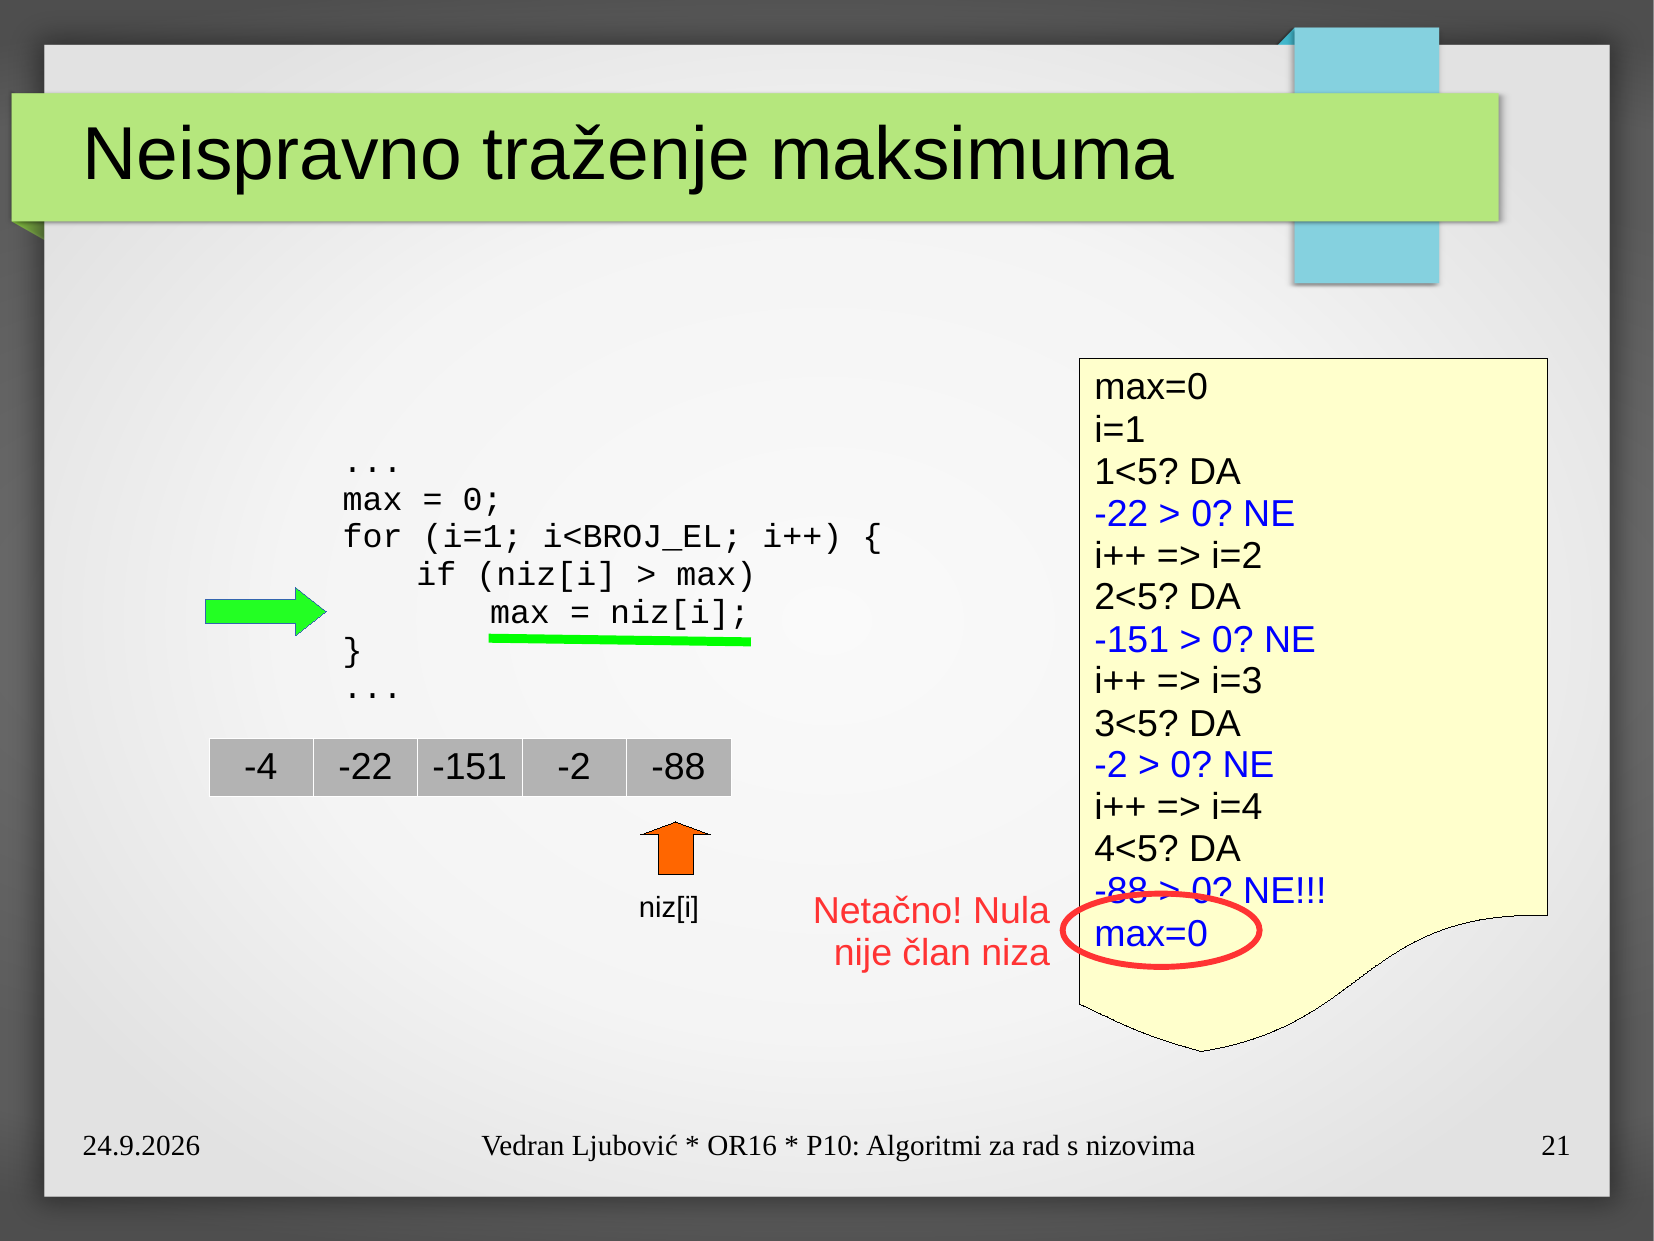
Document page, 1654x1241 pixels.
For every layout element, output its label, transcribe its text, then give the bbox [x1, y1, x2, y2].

table_header -2 [523, 739, 626, 796]
table_header -22 [314, 739, 417, 796]
title Neispravno traženje maksimuma [82, 94, 1264, 213]
table_header -151 [418, 739, 522, 796]
text_box [205, 587, 327, 636]
text_box max=0 i=1 1<5? DA -22 > 0? NE i++ => i=2 2<5? DA -151 > 0? NE i++ => i=3 3<5? DA -2 > 0? NE i++ => i=4 4<5? DA -88 > 0? NE!!! max=0 [1079, 358, 1548, 1052]
text_box niz[i] [456, 880, 725, 935]
text_box [640, 821, 711, 875]
table_header -4 [210, 739, 313, 796]
picture [0, 0, 1654, 1241]
text_box max=0 i=1 1<5? DA -22 > 0? NE i++ => i=2 2<5? DA -151 > 0? NE i++ => i=3 3<5? DA -2 > 0? NE i++ => i=4 4<5? DA -88 > 0? NE!!! max=0 [1079, 897, 1256, 963]
table_header -88 [627, 739, 731, 796]
text_box ... max = 0; for (i=1; i<BROJ_EL; i++) { if (niz[i] > max) max = niz[i]; } ... [254, 399, 1143, 1034]
text_box Netačno! Nula nije član niza [753, 878, 1068, 984]
